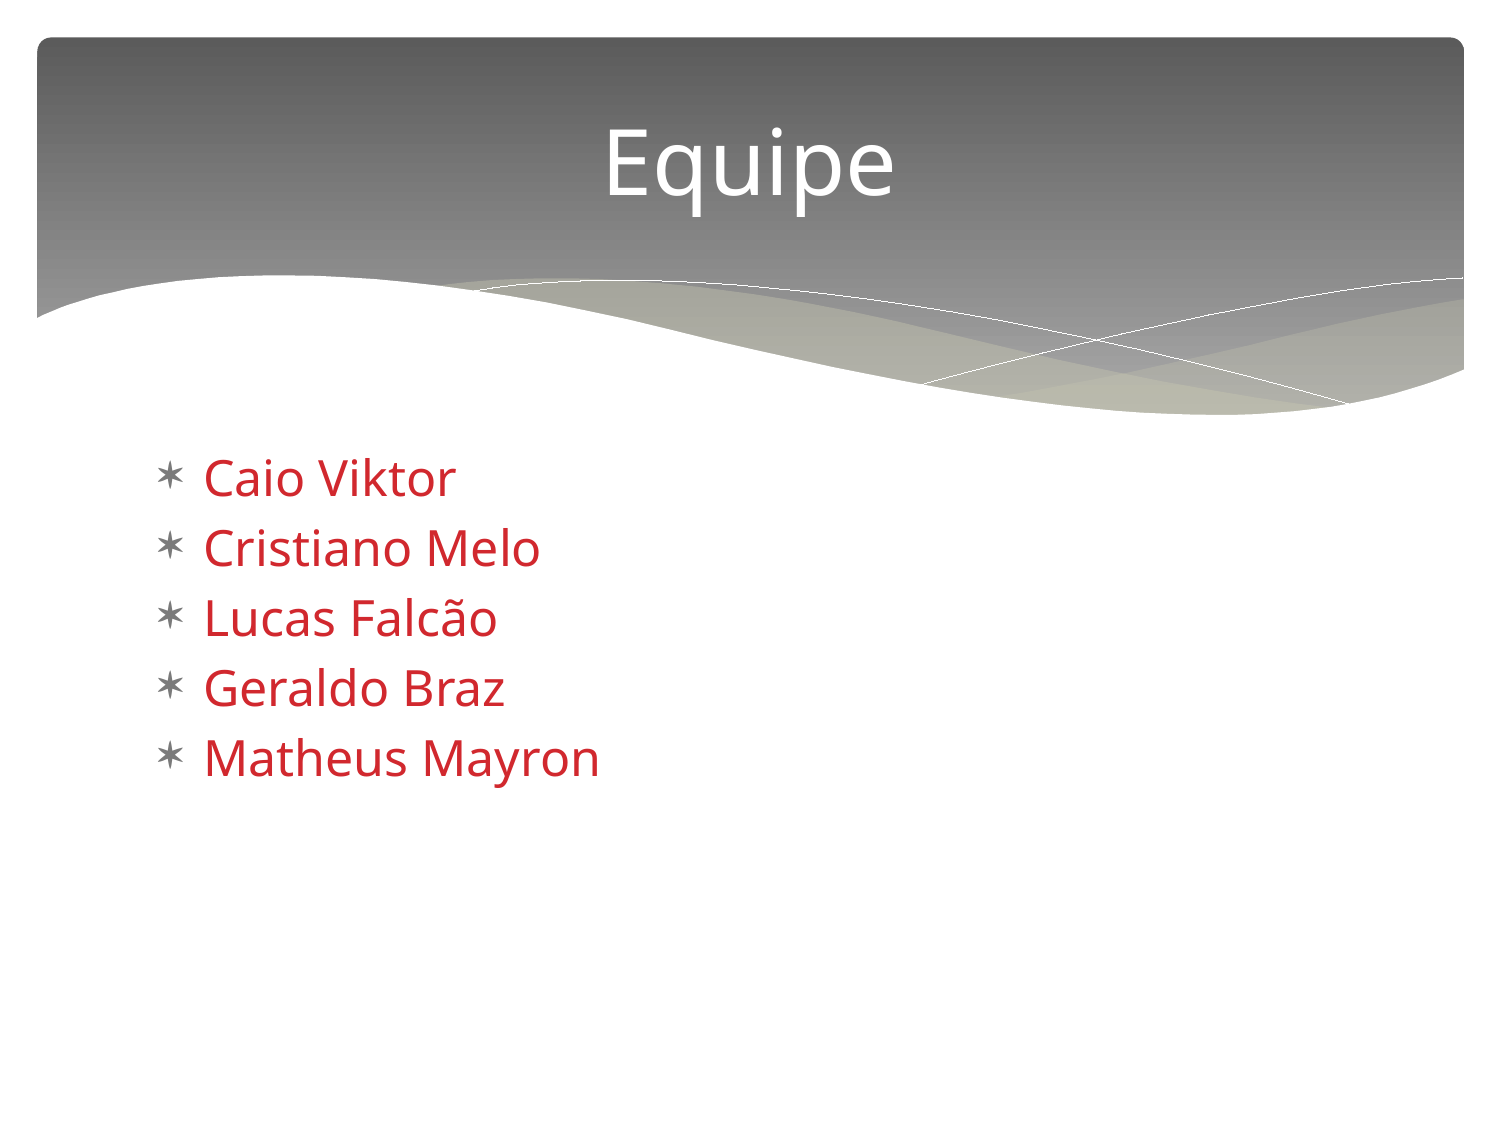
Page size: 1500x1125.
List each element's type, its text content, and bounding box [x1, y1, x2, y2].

title Equipe [75, 55, 1425, 261]
list Caio Viktor Cristiano Melo Lucas Falcão Geraldo Braz Matheus Mayron [143, 438, 1359, 1005]
